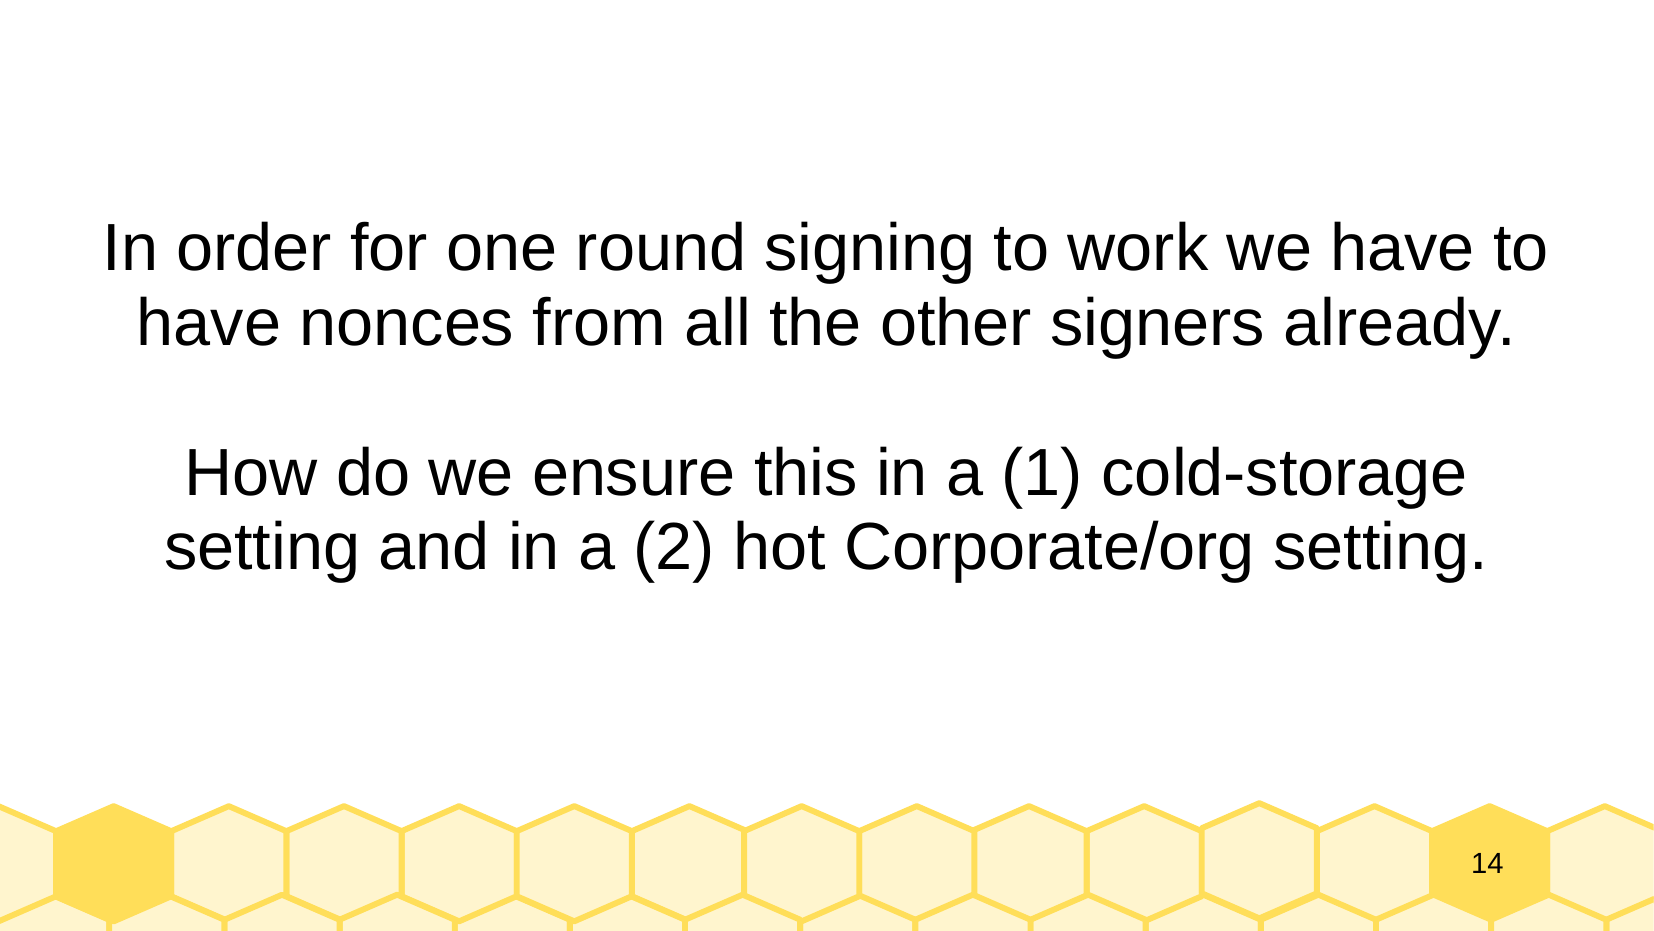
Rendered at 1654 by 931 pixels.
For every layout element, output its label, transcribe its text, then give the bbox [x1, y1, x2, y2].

subtitle In order for one round signing to work we have to have nonces from all the other signers already. How do we ensure this in a (1) cold-storage setting and in a (2) hot Corporate/org setting. [82, 37, 1571, 758]
